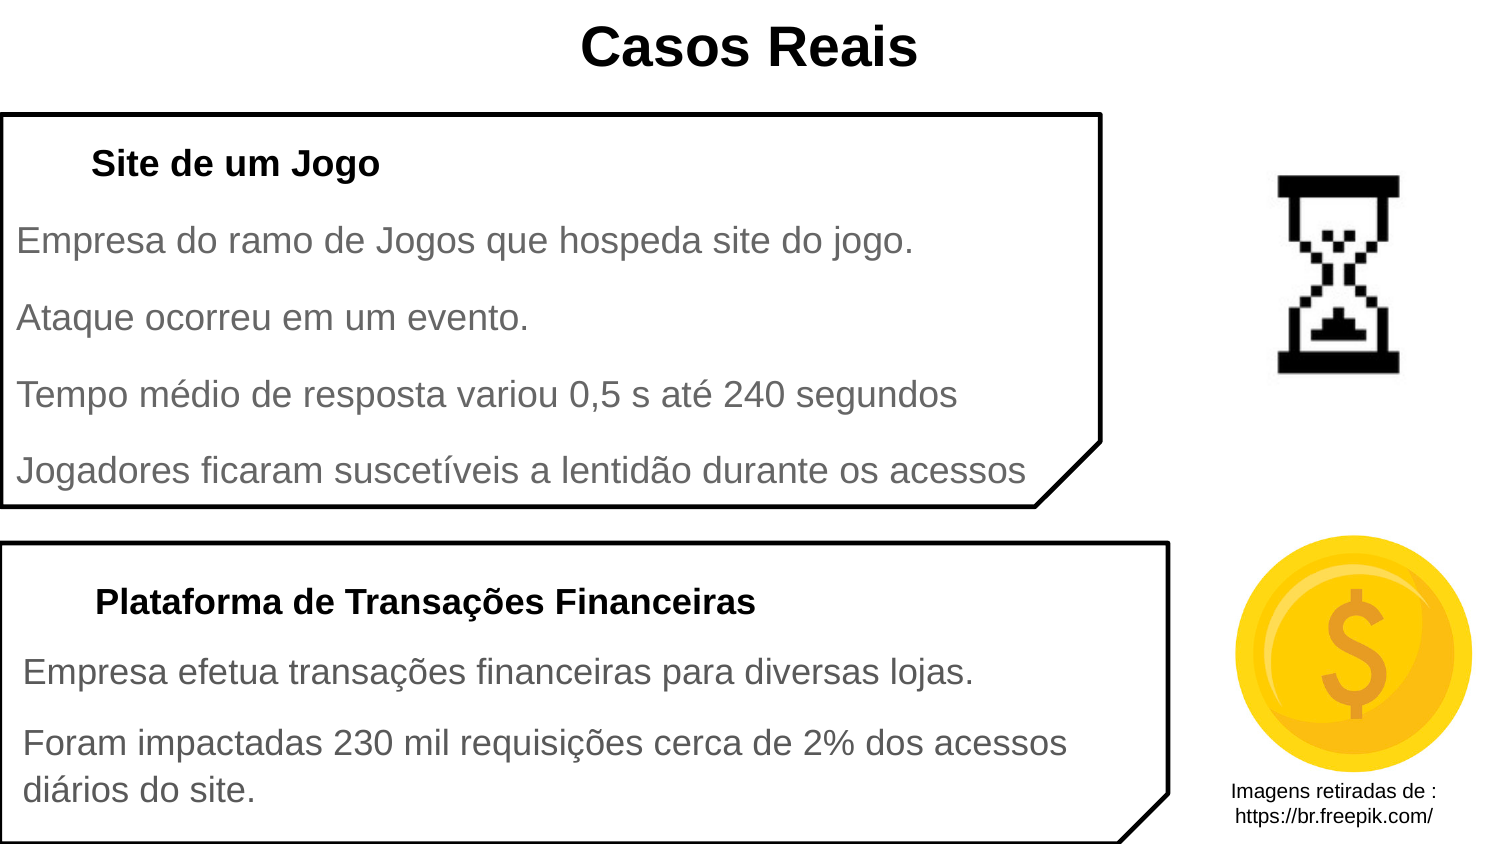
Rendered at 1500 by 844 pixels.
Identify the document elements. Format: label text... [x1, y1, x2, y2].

text_box Site de um Jogo Empresa do ramo de Jogos que hospeda site do jogo. Ataque ocorreu em um evento. Tempo médio de resposta variou 0,5 s até 240 segundos Jogadores ficaram suscetíveis a lentidão durante os acessos [1, 117, 1101, 507]
list Plataforma de Transações Financeiras Empresa efetua transações financeiras para diversas lojas. Foram impactadas 230 mil requisições cerca de 2% dos acessos diários do site. [7, 560, 1124, 827]
title Casos Reais [555, 0, 945, 94]
picture [1217, 155, 1451, 422]
picture [1231, 531, 1477, 762]
text_box Imagens retiradas de : https://br.freepik.com/ [1168, 762, 1500, 843]
